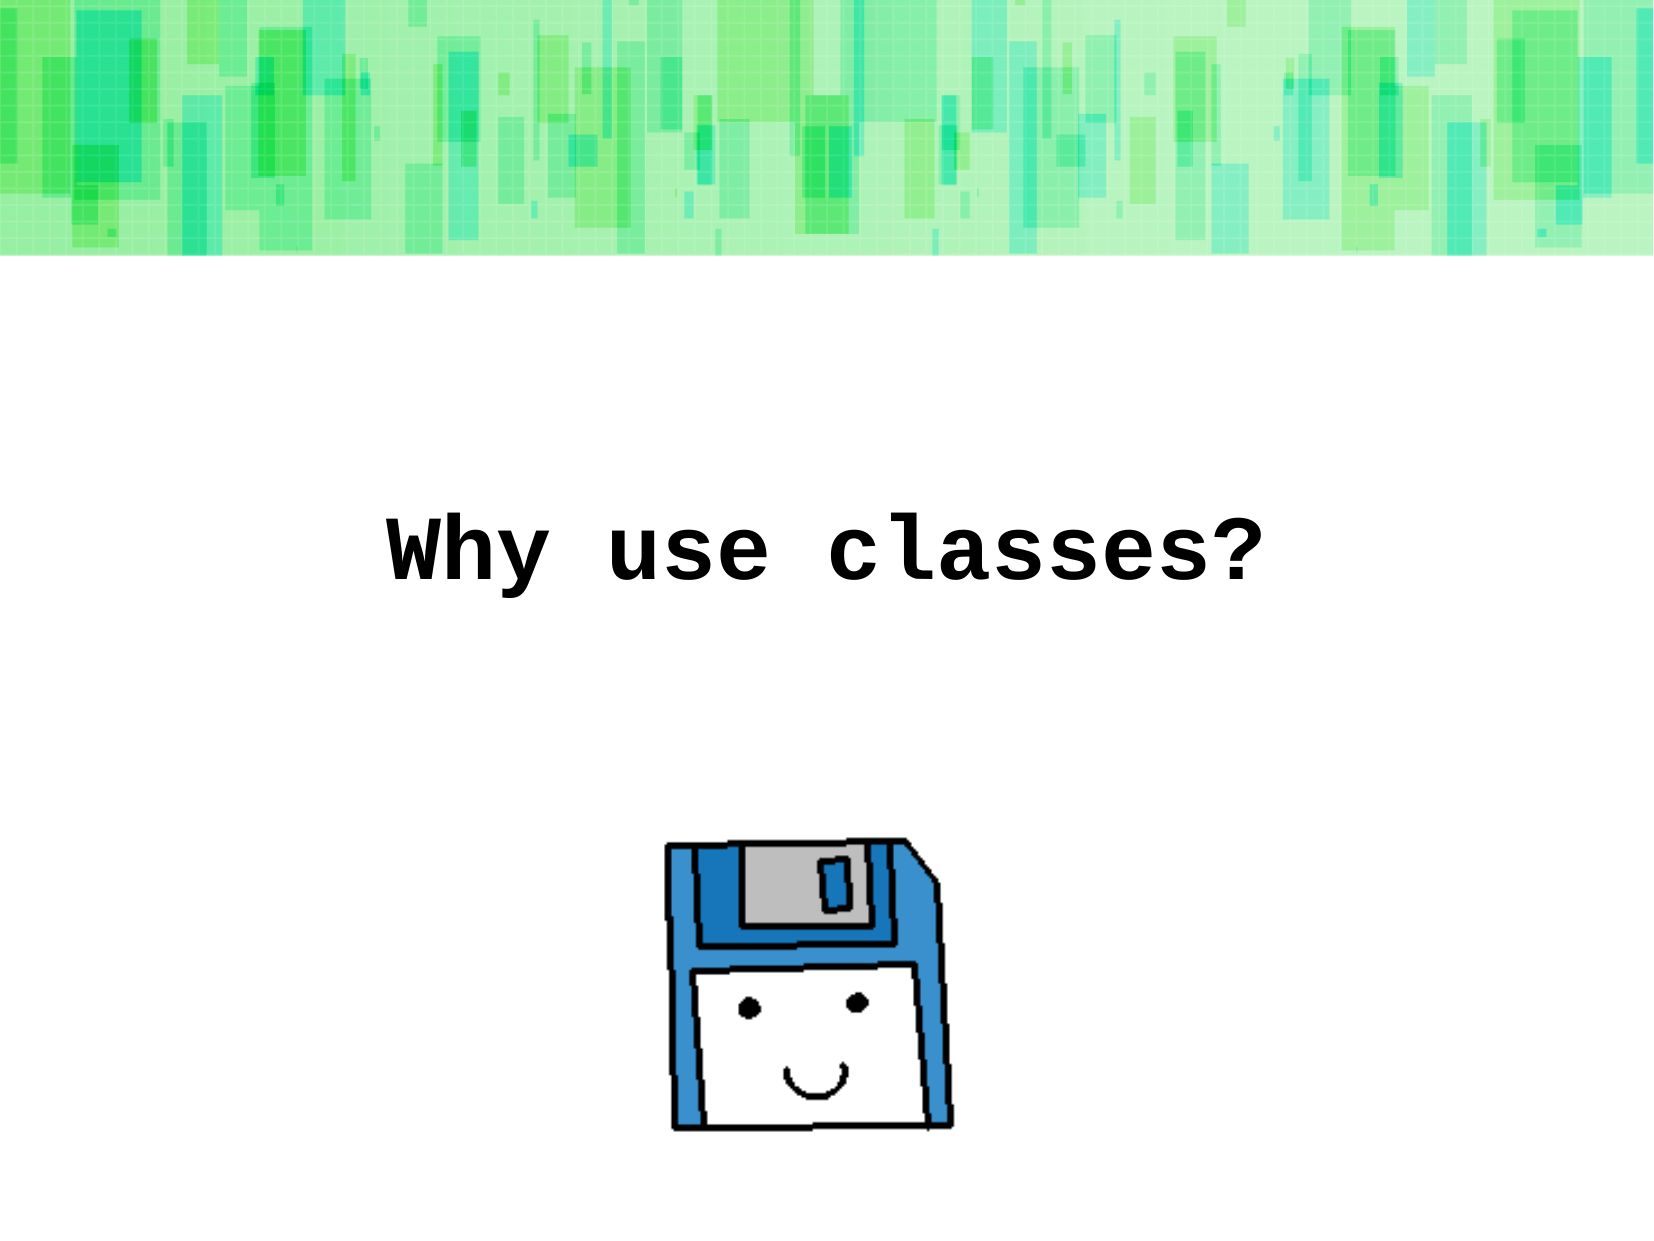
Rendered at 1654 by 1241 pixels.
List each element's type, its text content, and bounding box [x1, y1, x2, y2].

subtitle Why use classes? [82, 285, 1571, 826]
picture [0, 0, 1654, 1241]
